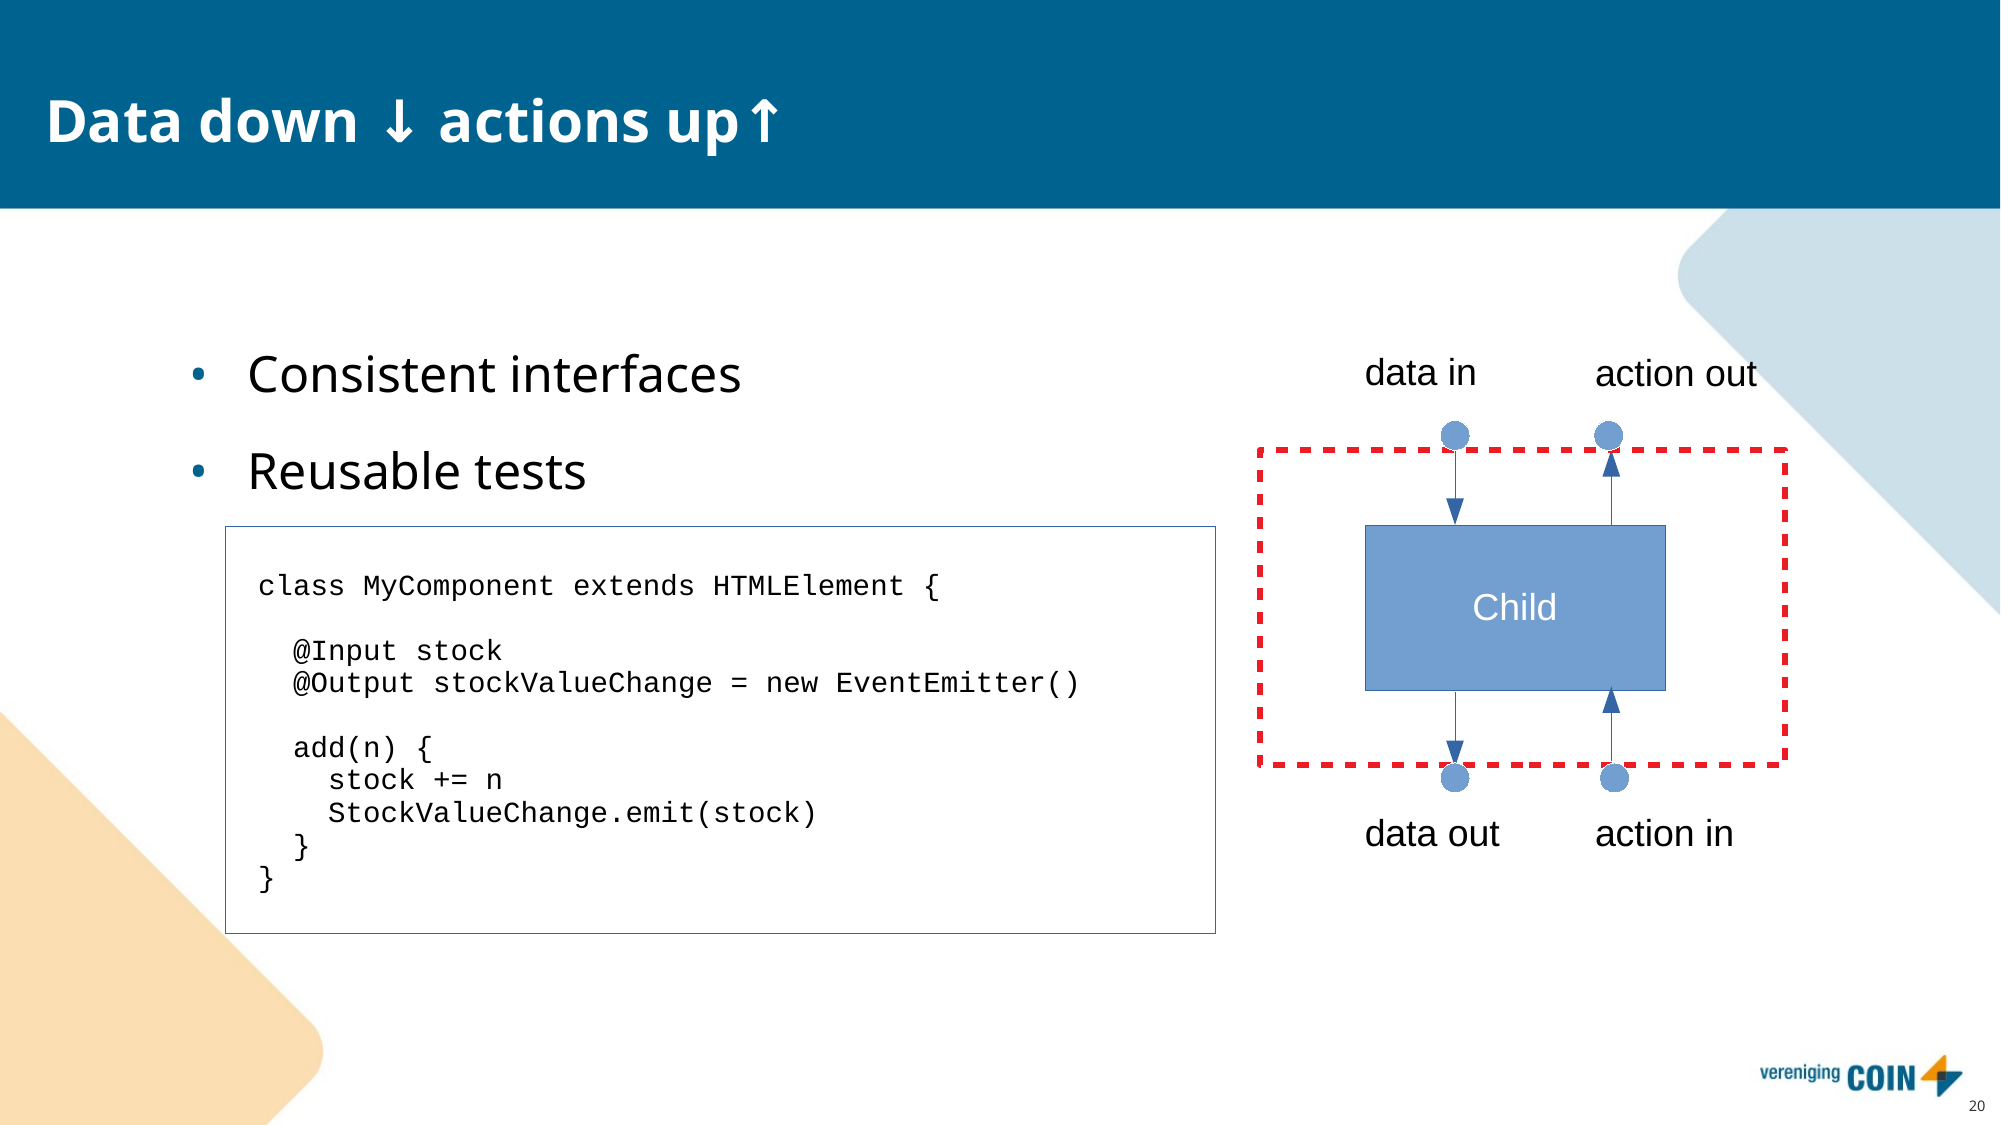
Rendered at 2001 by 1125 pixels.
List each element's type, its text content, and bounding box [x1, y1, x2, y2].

text_box [1596, 444, 1621, 451]
text_box [1440, 420, 1471, 451]
text_box [1440, 762, 1471, 793]
text_box Child [1365, 525, 1666, 691]
text_box Consistent interfaces Reusable tests [174, 305, 1275, 555]
text_box data out [1350, 805, 1531, 863]
text_box class MyComponent extends HTMLElement { @Input stock @Output stockValueChange = new EventEmitter() add(n) { stock += n StockValueChange.emit(stock) } } [225, 526, 1216, 934]
text_box action out [1580, 345, 1786, 444]
text_box data in [1350, 345, 1531, 402]
text_box [1599, 762, 1630, 793]
picture [0, 208, 2001, 1125]
text_box action in [1580, 805, 1761, 863]
text_box Data down ↓ actions up↑ [30, 31, 1969, 162]
